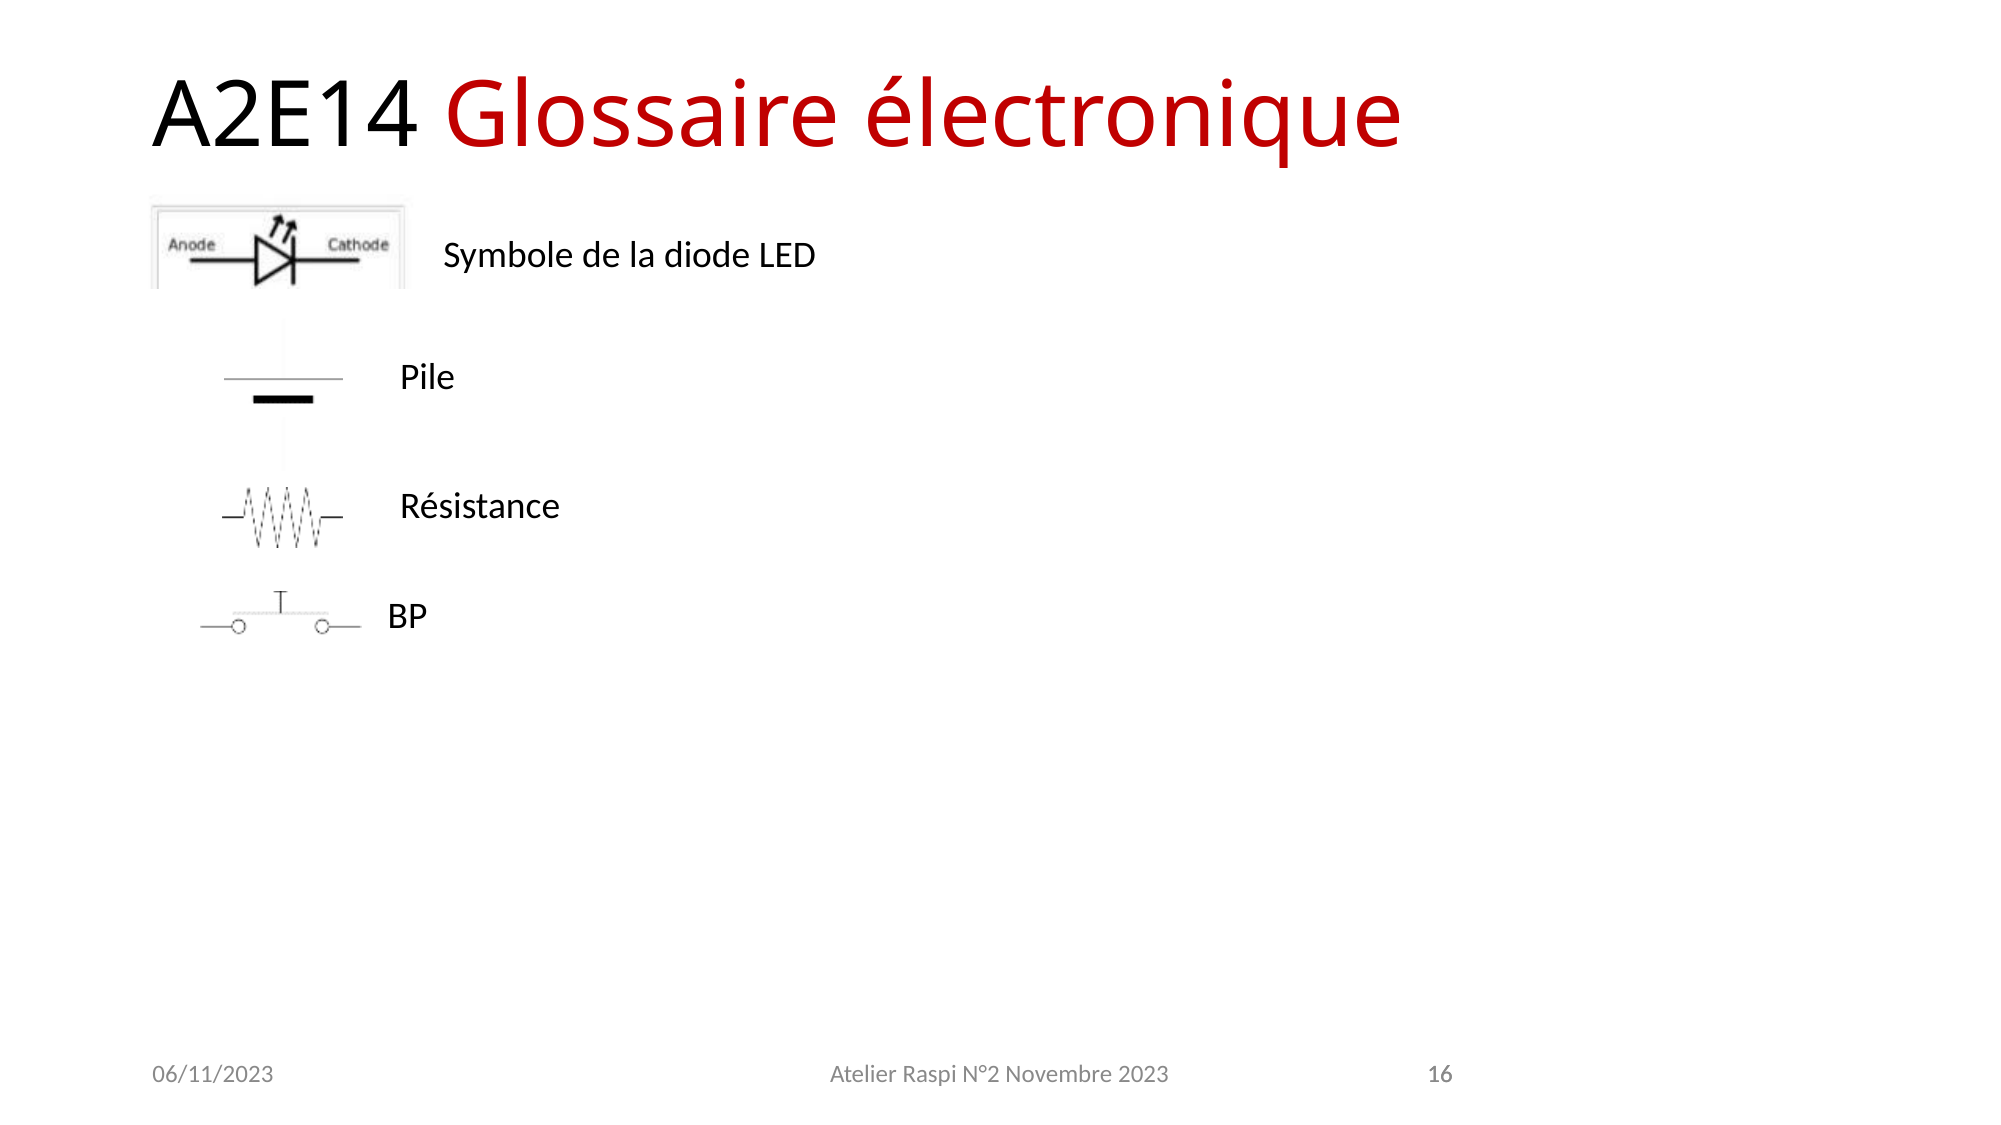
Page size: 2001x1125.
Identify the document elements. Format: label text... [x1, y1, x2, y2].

picture [137, 182, 429, 289]
text_box [1412, 1042, 1863, 1103]
text_box A2E14 Glossaire électronique [137, 59, 1863, 166]
text_box Symbole de la diode LED [428, 222, 837, 283]
picture [222, 487, 343, 548]
text_box BP [372, 583, 443, 644]
text_box 06/11/2023 [137, 1042, 588, 1103]
picture [224, 305, 343, 471]
text_box Atelier Raspi N°2 Novembre 2023 [662, 1042, 1338, 1103]
text_box Pile [385, 344, 472, 406]
picture [200, 591, 362, 636]
text_box Résistance [385, 473, 588, 535]
